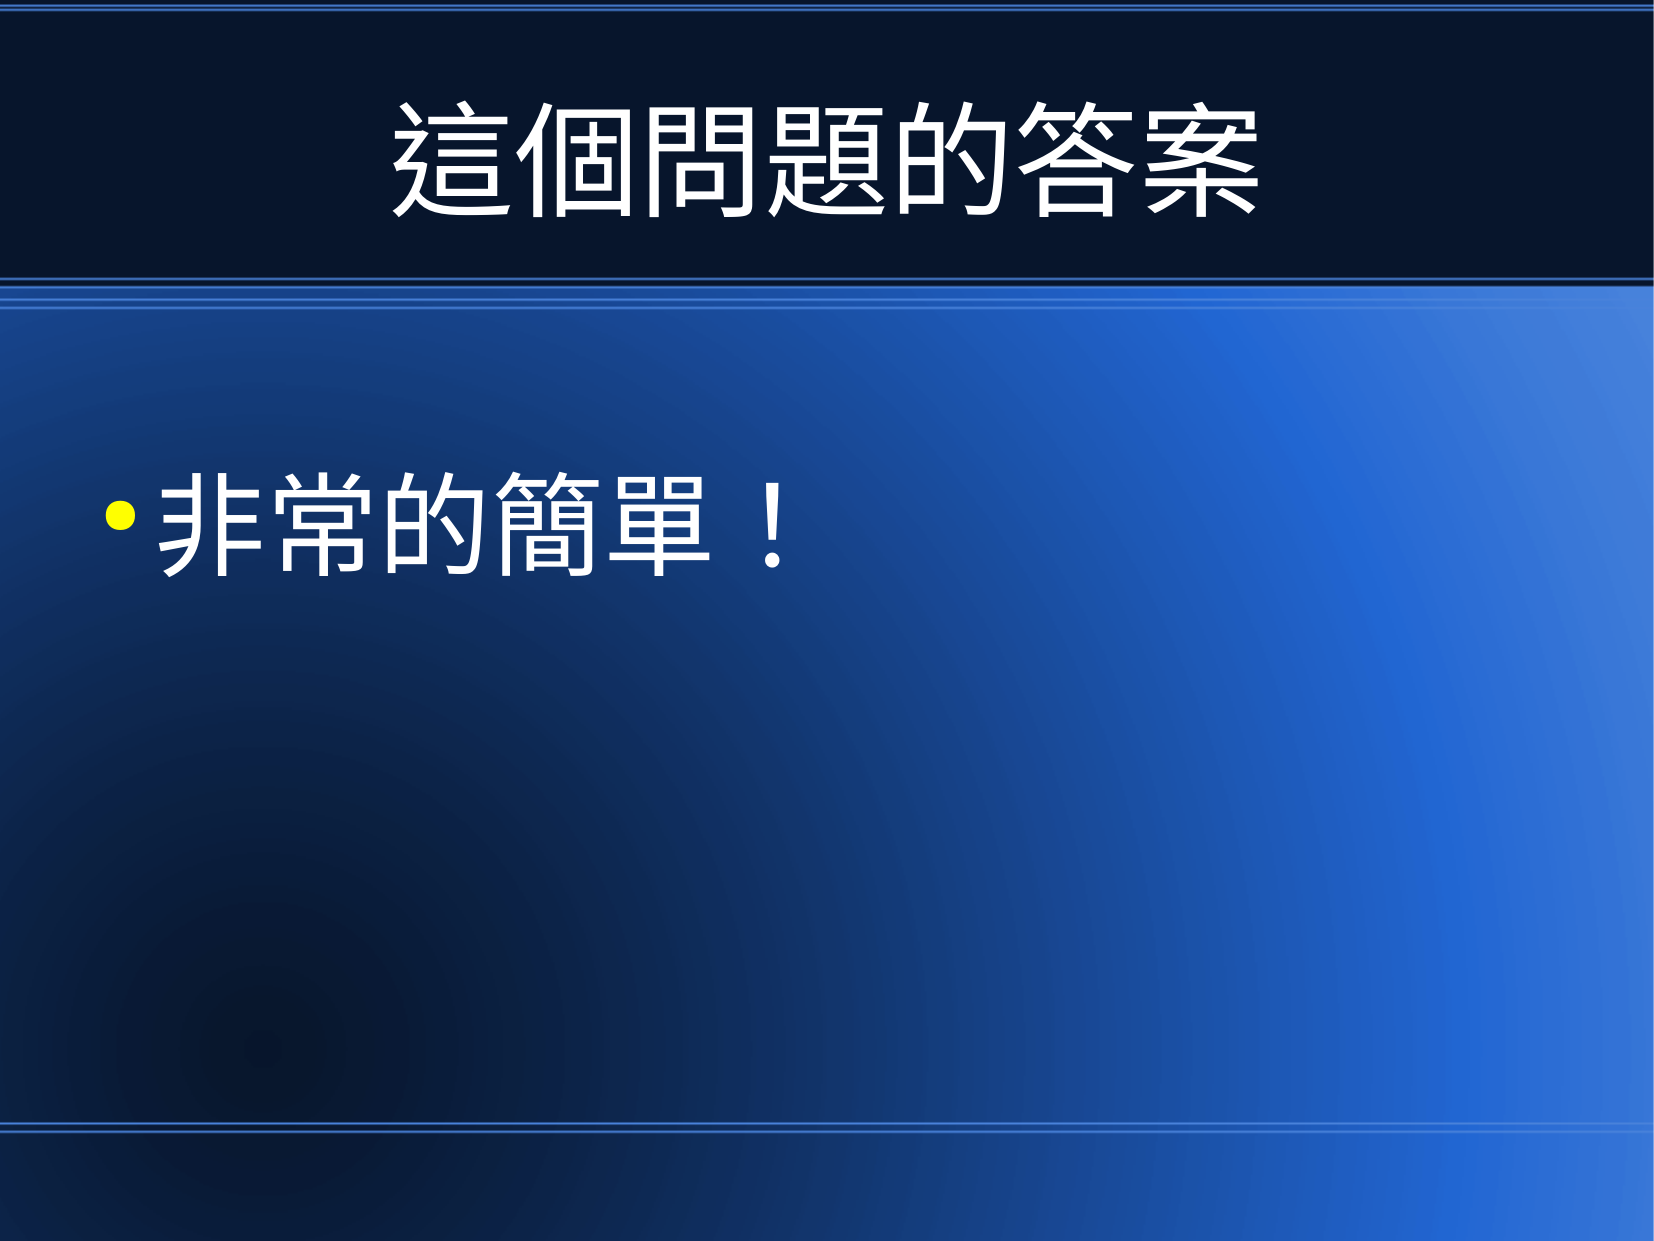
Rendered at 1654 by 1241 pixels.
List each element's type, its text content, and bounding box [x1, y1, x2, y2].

picture [0, 0, 1654, 1241]
list 非常的簡單！ [82, 355, 1571, 1241]
title 這個問題的答案 [82, 49, 1571, 257]
